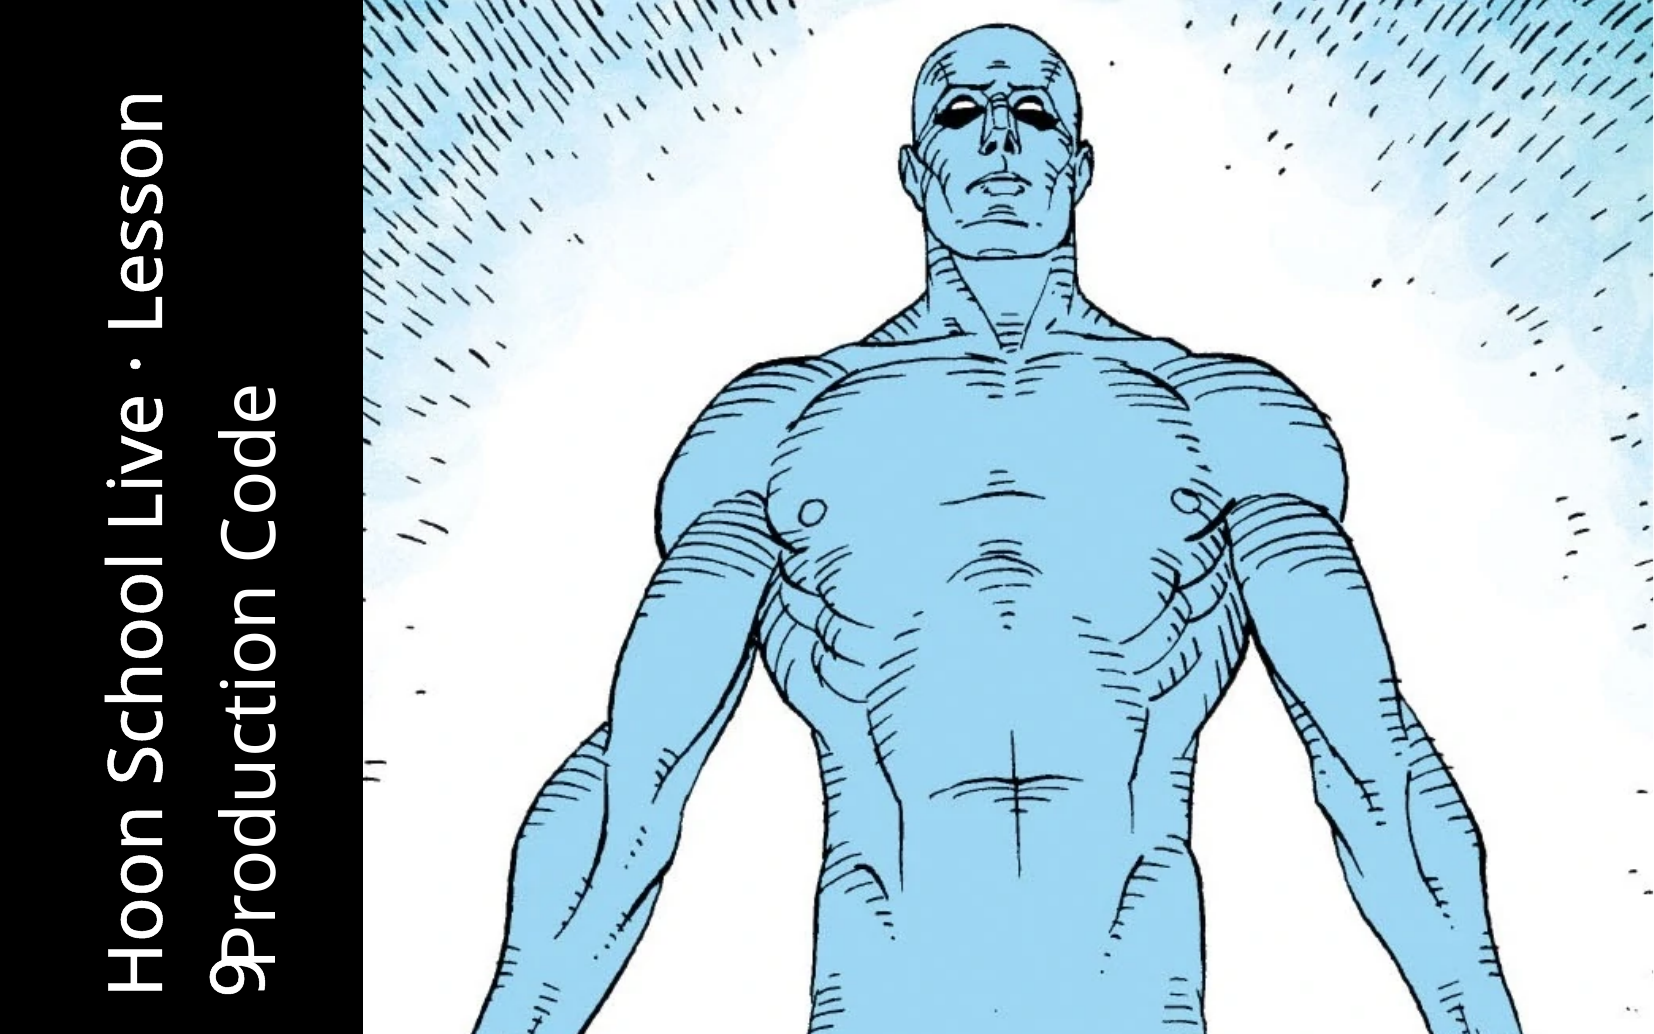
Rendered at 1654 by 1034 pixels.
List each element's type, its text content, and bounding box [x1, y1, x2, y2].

text_box Hoon School Live · Lesson 9 [74, 30, 168, 1013]
picture [363, 0, 1654, 1034]
text_box Production Code [187, 75, 281, 986]
